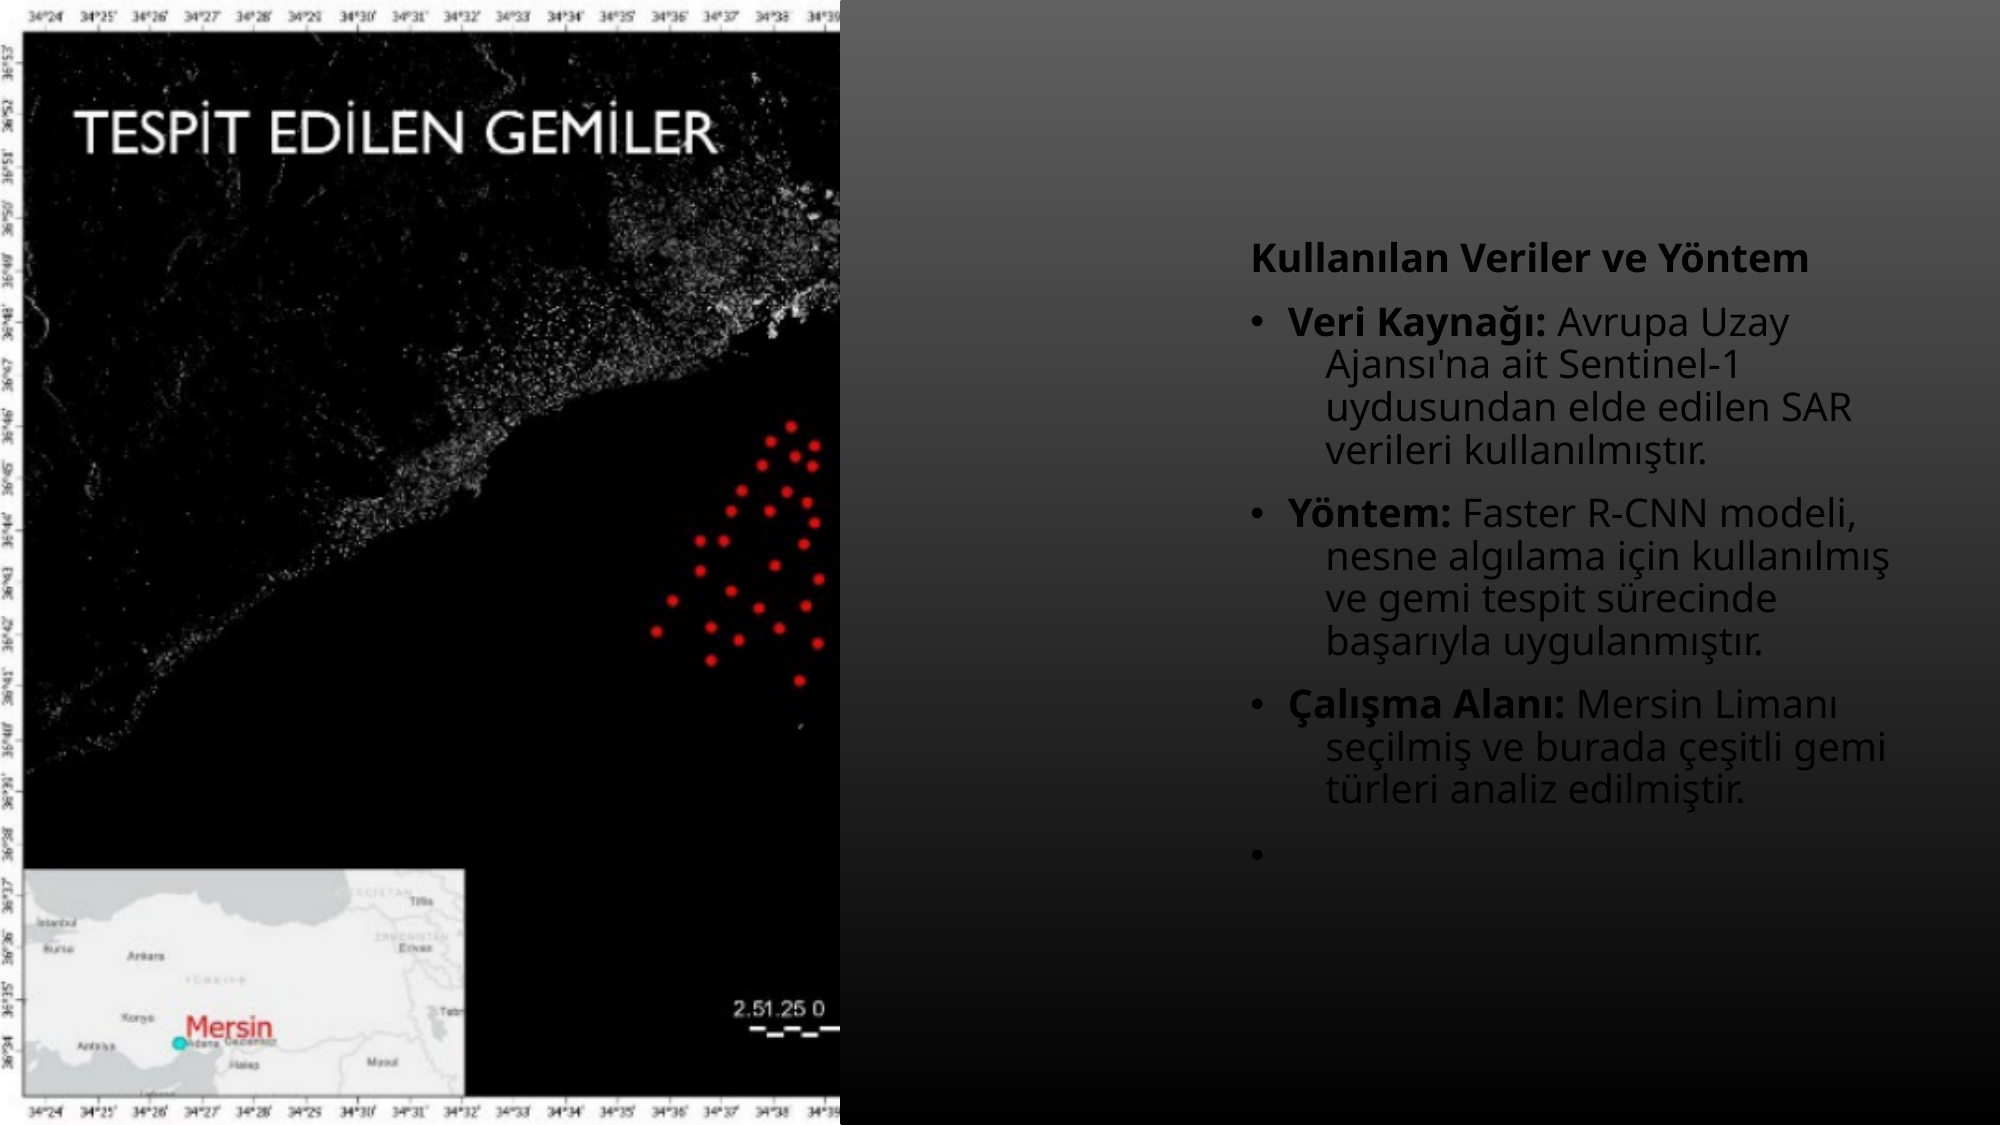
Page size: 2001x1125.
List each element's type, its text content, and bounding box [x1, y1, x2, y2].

text_box [841, 0, 2000, 1125]
list Kullanılan Veriler ve Yöntem Veri Kaynağı: Avrupa Uzay Ajansı'na ait Sentinel-1 uydusundan elde edilen SAR verileri kullanılmıştır. Yöntem: Faster R-CNN modeli, nesne algılama için kullanılmış ve gemi tespit sürecinde başarıyla uygulanmıştır. Çalışma Alanı: Mersin Limanı seçilmiş ve burada çeşitli gemi türleri analiz edilmiştir. [1235, 231, 1936, 1014]
picture [0, 0, 841, 1125]
